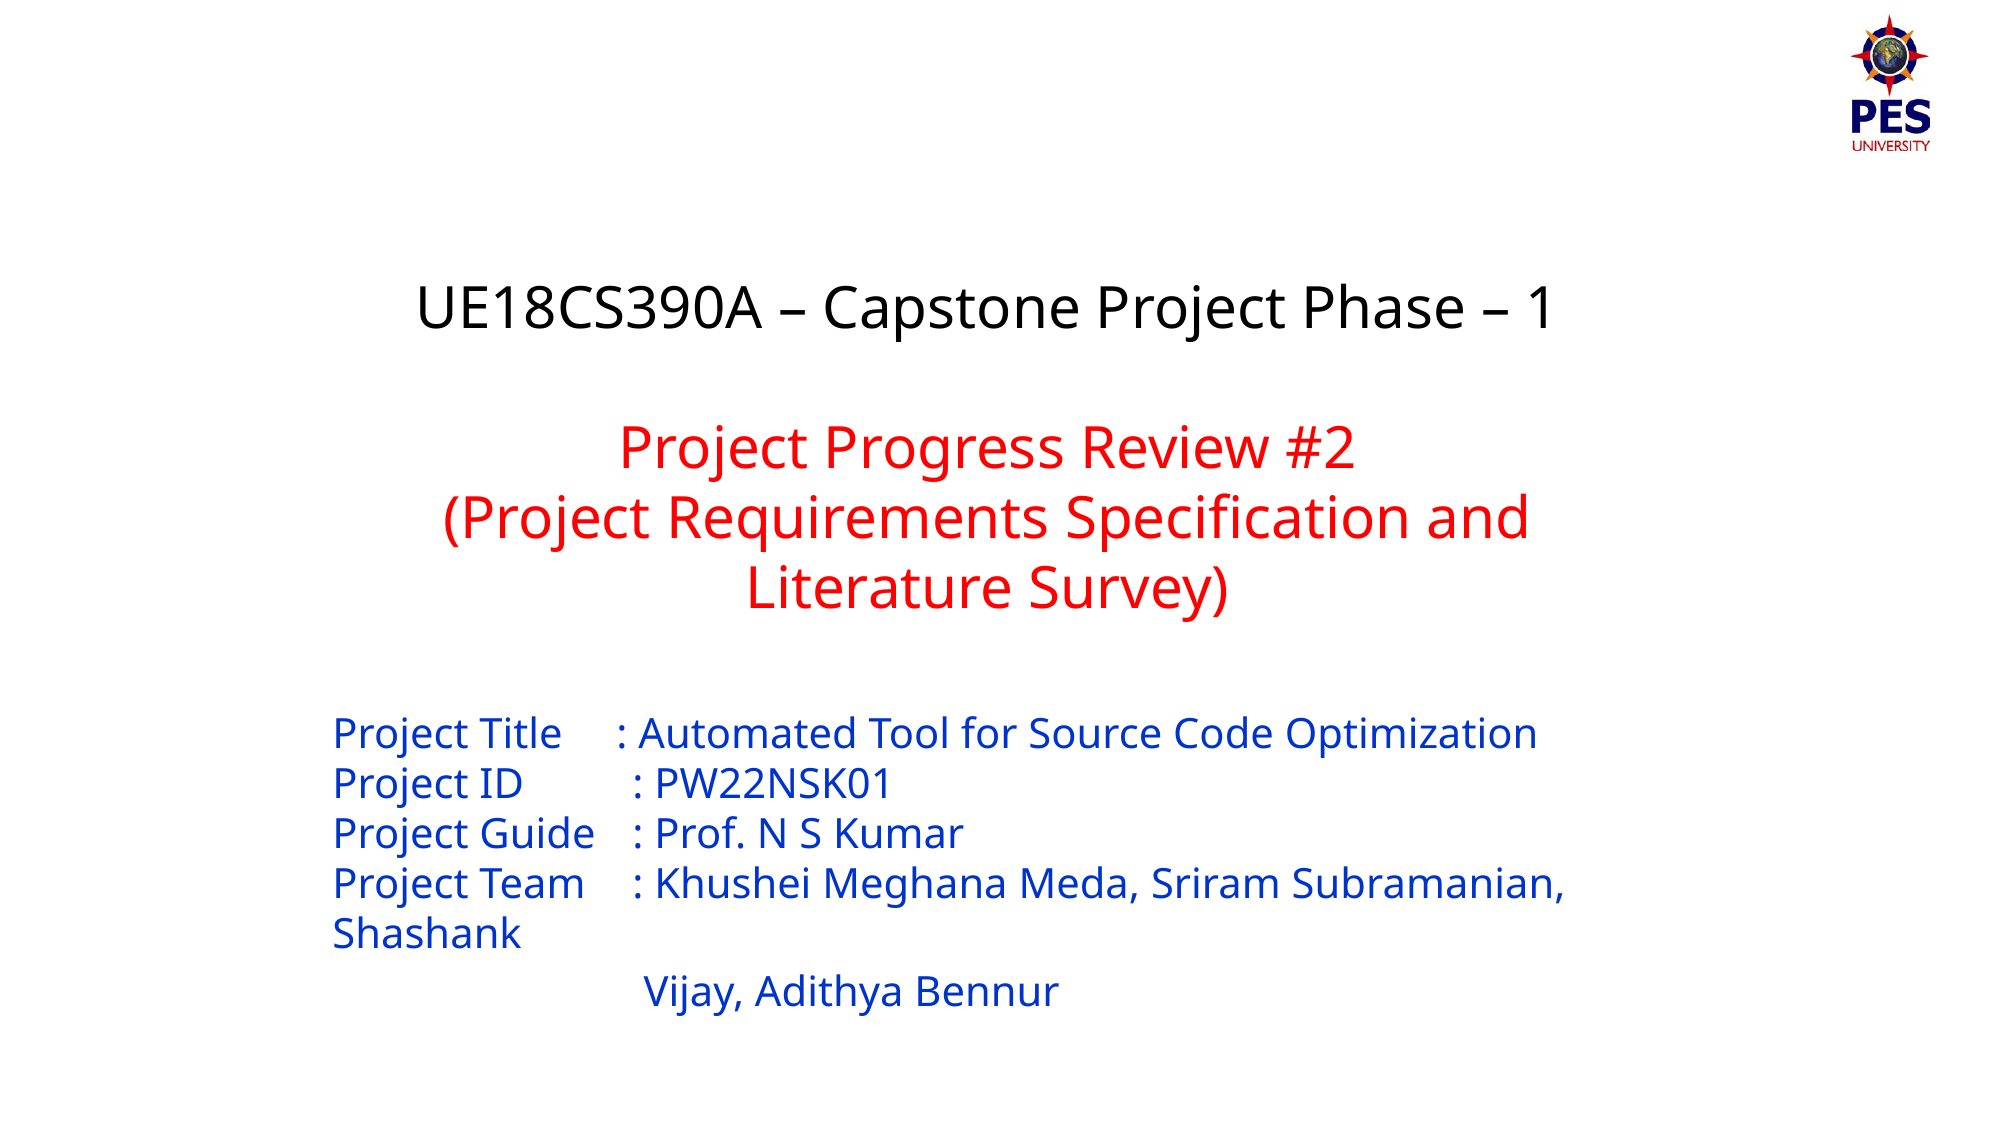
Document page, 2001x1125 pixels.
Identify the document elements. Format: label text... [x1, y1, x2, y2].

text_box UE18CS390A – Capstone Project Phase – 1 Project Progress Review #2 (Project Requirements Specification and Literature Survey) [337, 262, 1638, 628]
picture [1850, 14, 1930, 151]
text_box Project Title : Automated Tool for Source Code Optimization Project ID : PW22NSK01 Project Guide : Prof. N S Kumar Project Team : Khushei Meghana Meda, Sriram Subramanian, Shashank Vijay, Adithya Bennur [317, 699, 1705, 925]
